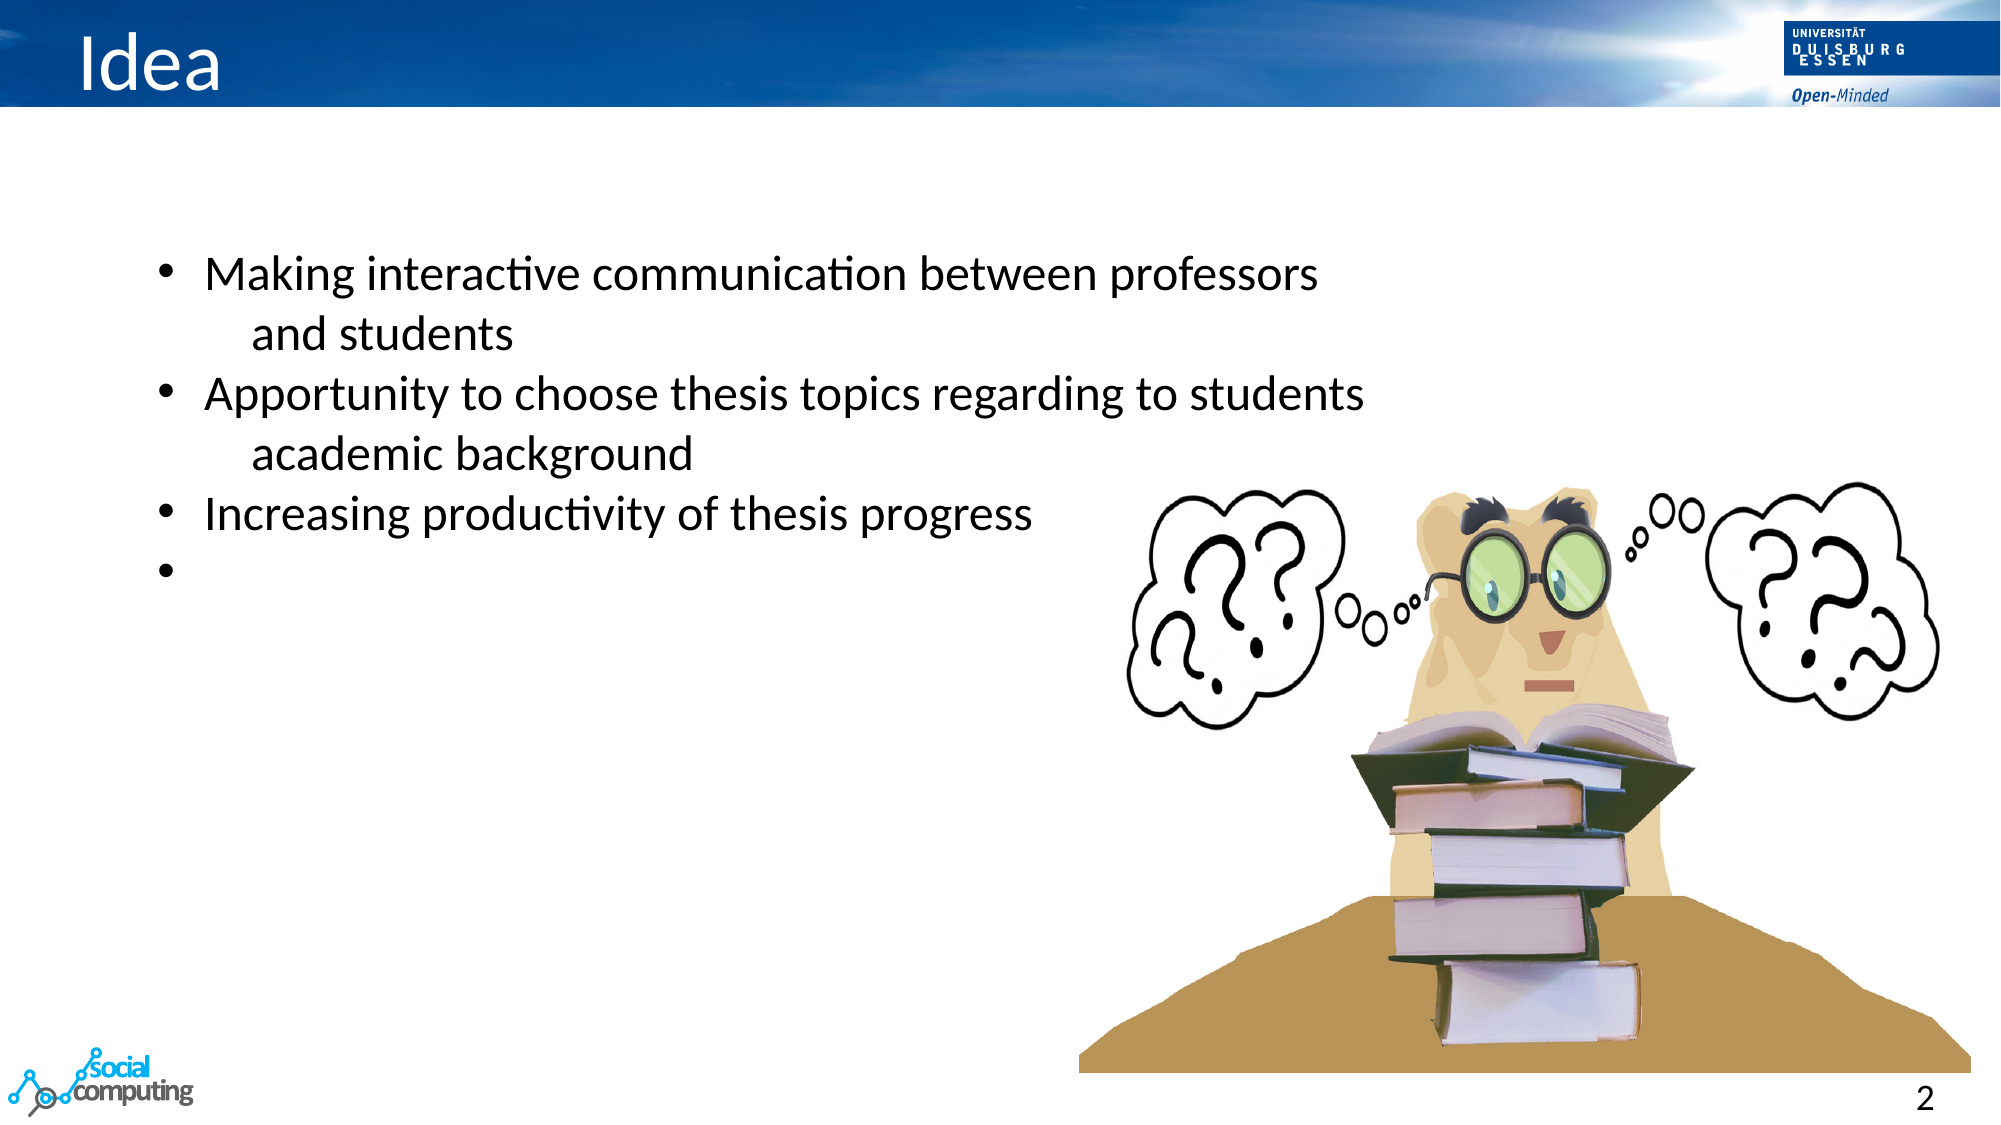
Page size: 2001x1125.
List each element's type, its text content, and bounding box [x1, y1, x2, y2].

text_box Making interactive communication between professors and students Apportunity to choose thesis topics regarding to students academic background Increasing productivity of thesis progress [142, 232, 1401, 612]
picture [1079, 433, 1971, 1073]
text_box [1908, 1073, 1939, 1118]
text_box Idea [62, 0, 485, 117]
